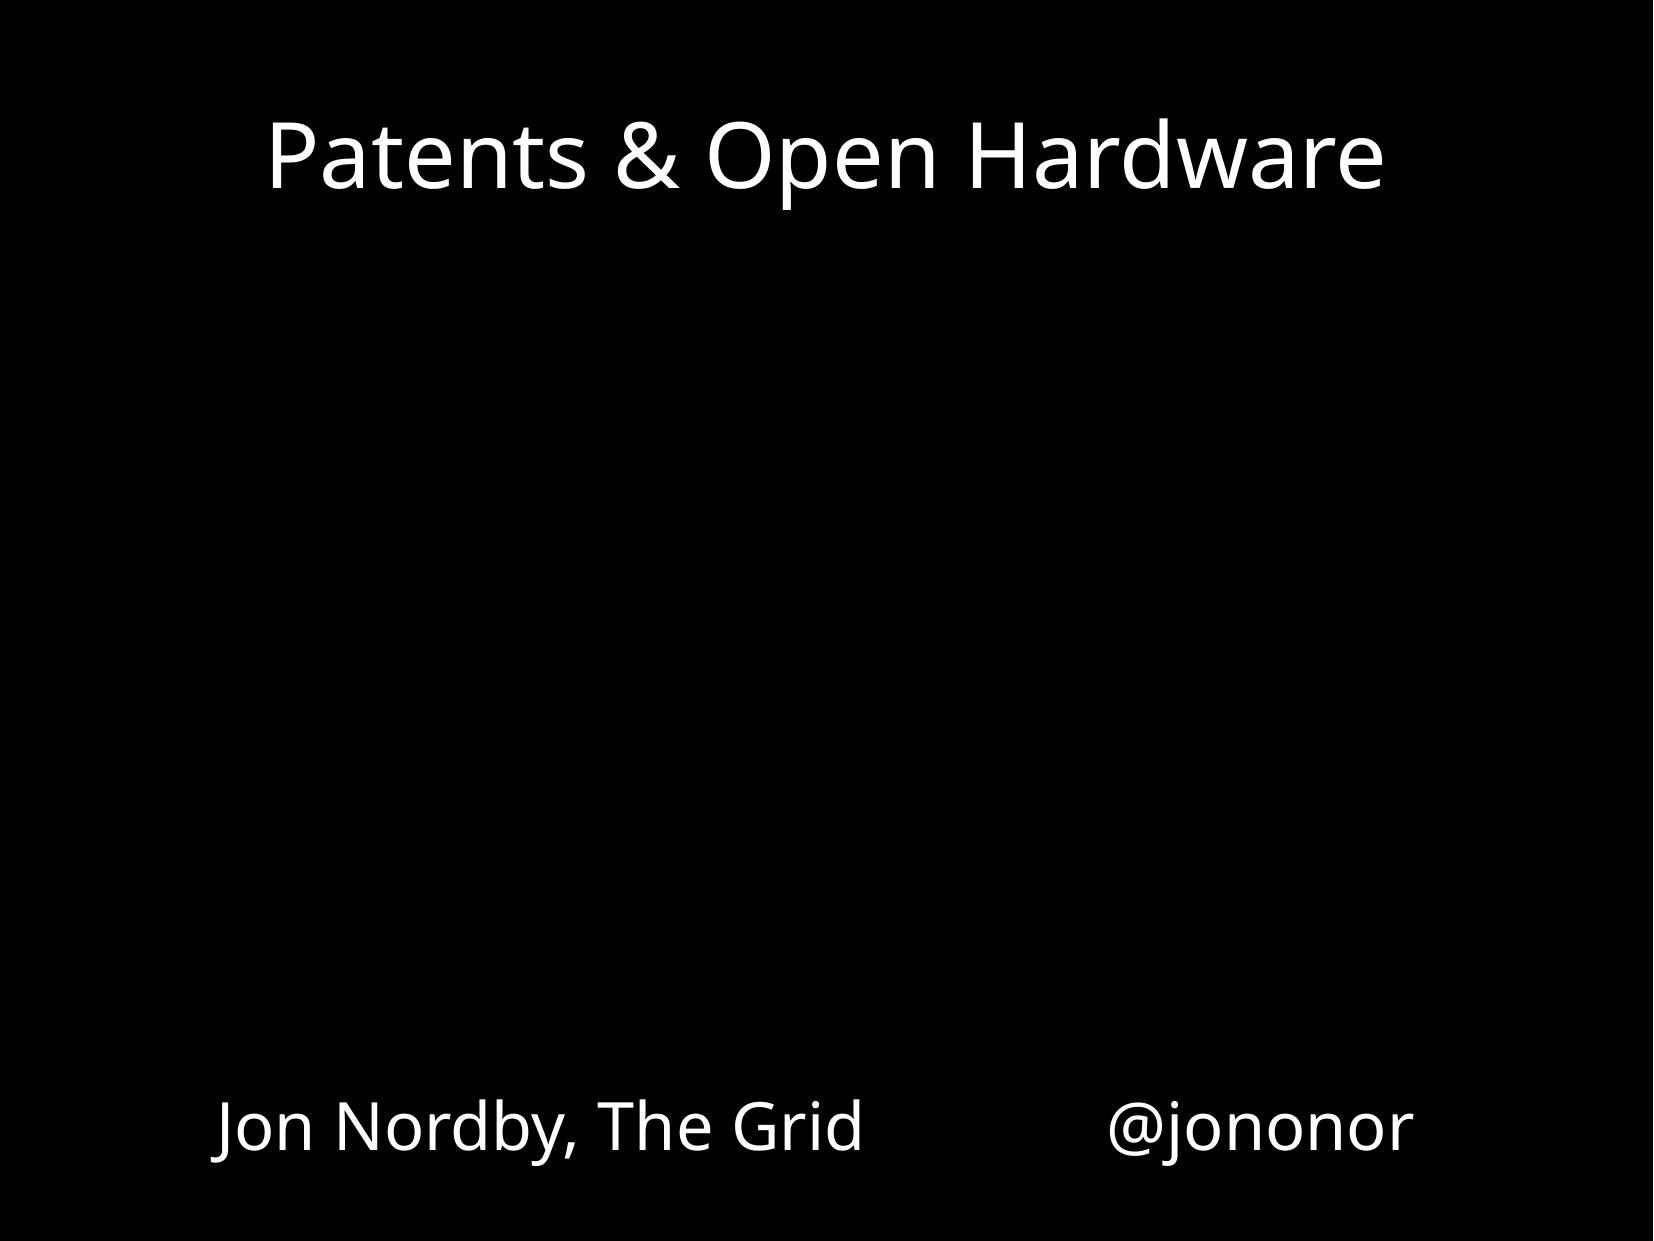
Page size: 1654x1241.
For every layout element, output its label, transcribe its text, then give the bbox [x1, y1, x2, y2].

title Patents & Open Hardware [82, 49, 1571, 257]
subtitle Jon Nordby, The Grid @jononor [72, 1050, 1561, 1200]
